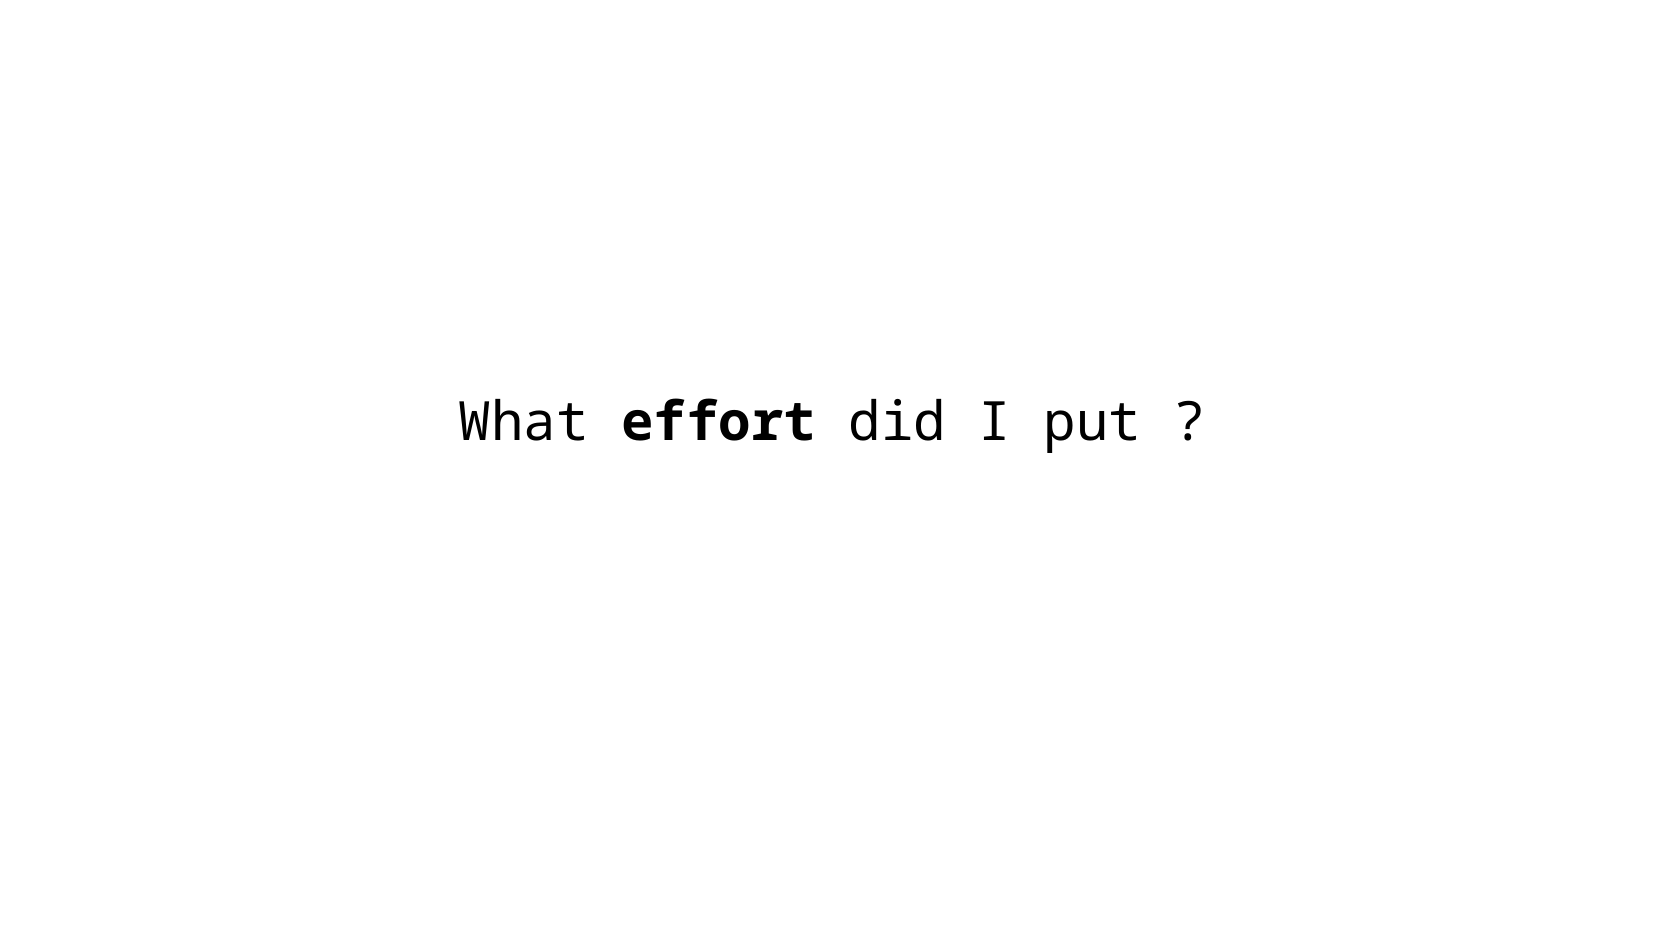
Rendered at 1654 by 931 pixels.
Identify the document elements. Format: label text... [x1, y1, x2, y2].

subtitle What effort did I put ? [88, 59, 1577, 779]
